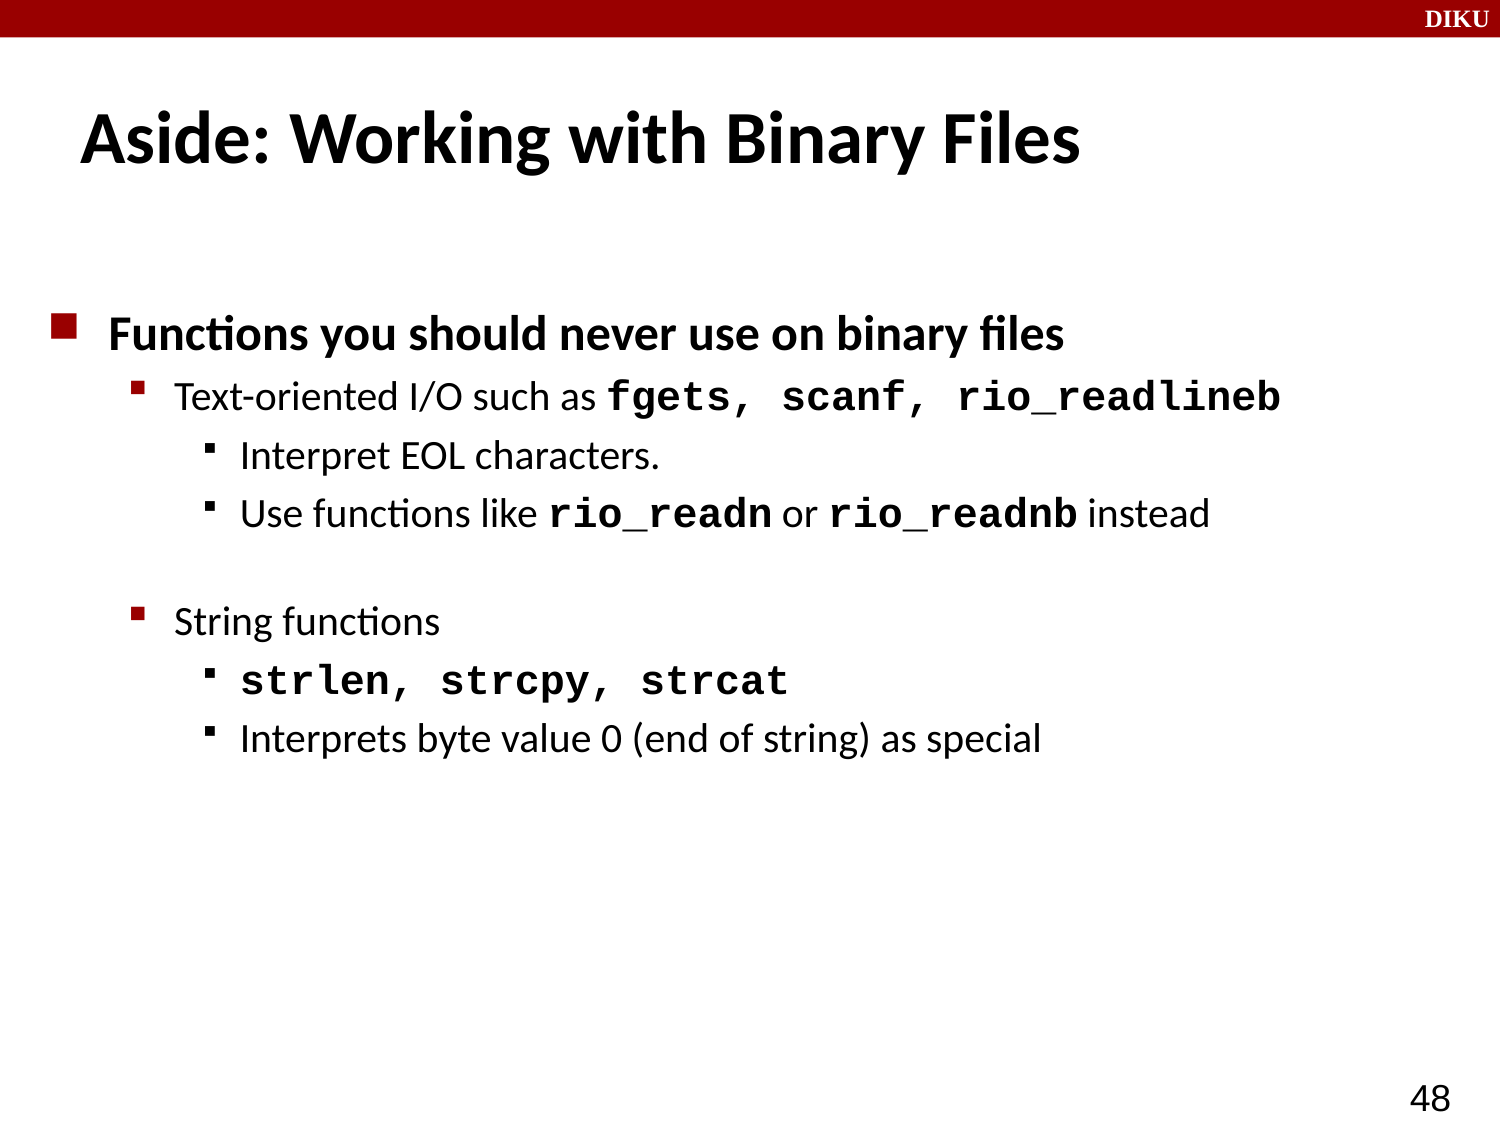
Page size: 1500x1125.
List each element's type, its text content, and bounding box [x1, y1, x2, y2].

text_box Aside: Working with Binary Files [65, 71, 1311, 197]
text_box Functions you should never use on binary files Text-oriented I/O such as fgets, scanf, rio_readlineb Interpret EOL characters. Use functions like rio_readn or rio_readnb instead String functions strlen, strcpy, strcat Interprets byte value 0 (end of string) as special [37, 223, 1500, 1125]
